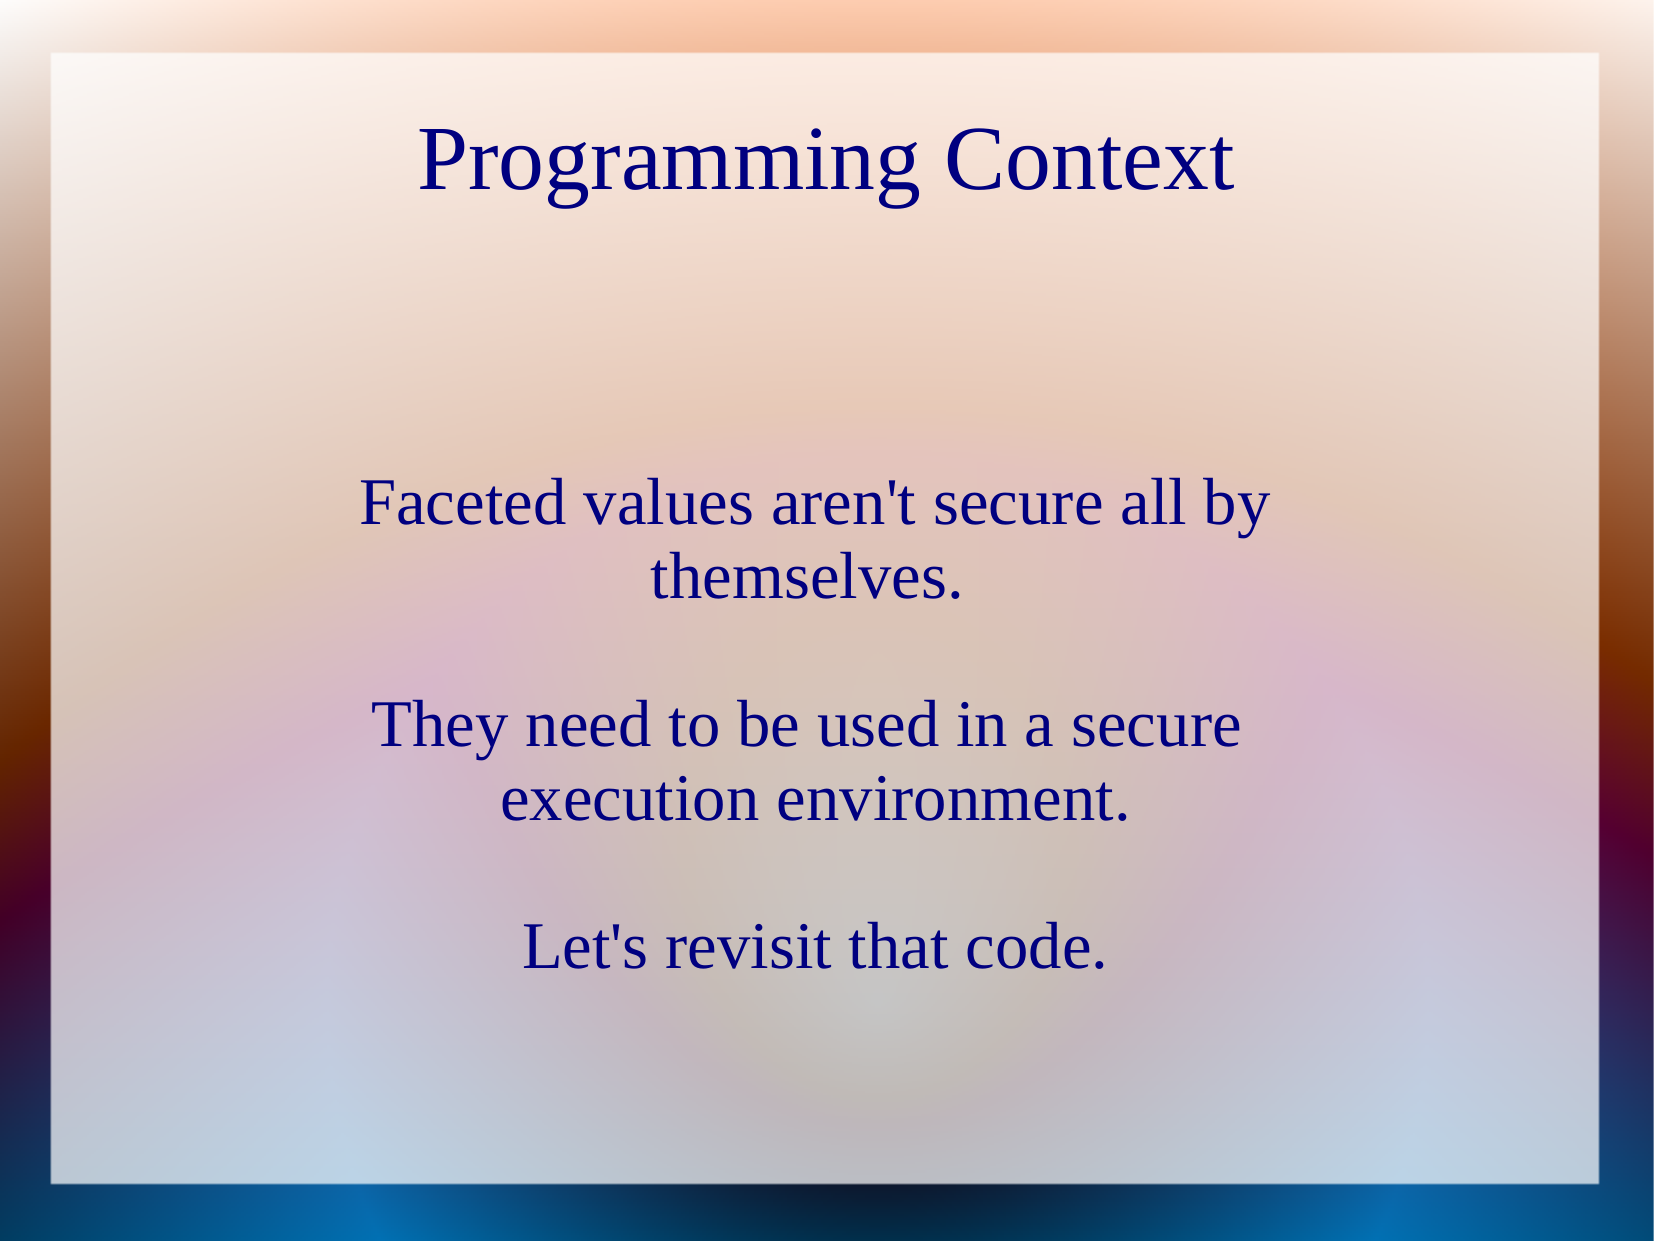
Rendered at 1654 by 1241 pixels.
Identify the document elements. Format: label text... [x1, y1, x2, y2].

picture [0, 0, 1654, 1241]
title Programming Context [82, 55, 1571, 263]
title Faceted values aren't secure all by themselves. They need to be used in a secure execution environment. Let's revisit that code. [71, 465, 1561, 984]
